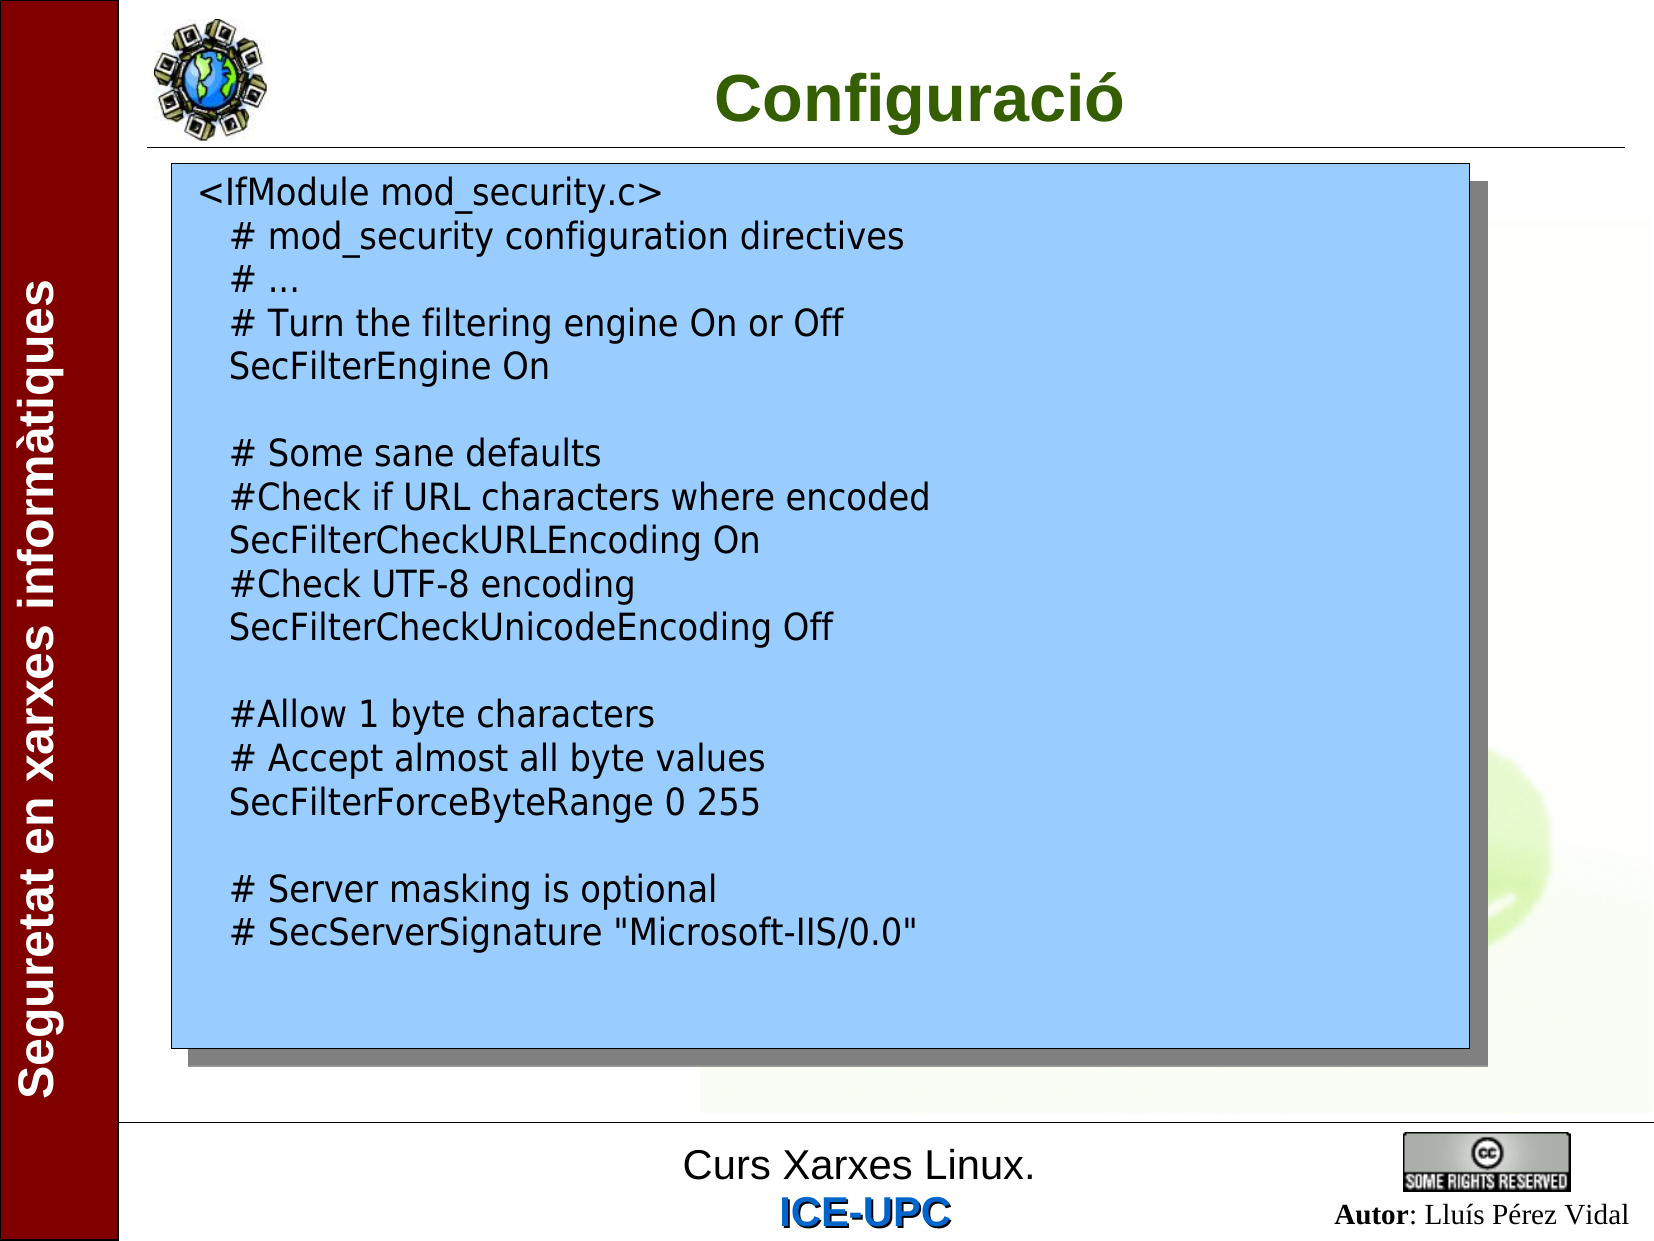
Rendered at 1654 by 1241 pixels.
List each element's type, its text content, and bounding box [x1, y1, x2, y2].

picture [700, 217, 1654, 1113]
picture [1403, 1132, 1571, 1192]
text_box <IfModule mod_security.c> # mod_security configuration directives # ... # Turn the filtering engine On or Off SecFilterEngine On # Some sane defaults #Check if URL characters where encoded SecFilterCheckURLEncoding On #Check UTF-8 encoding SecFilterCheckUnicodeEncoding Off #Allow 1 byte characters # Accept almost all byte values SecFilterForceByteRange 0 255 # Server masking is optional # SecServerSignature "Microsoft-IIS/0.0" [171, 163, 1470, 1049]
title Configuració [129, 49, 1619, 148]
picture [154, 19, 268, 49]
